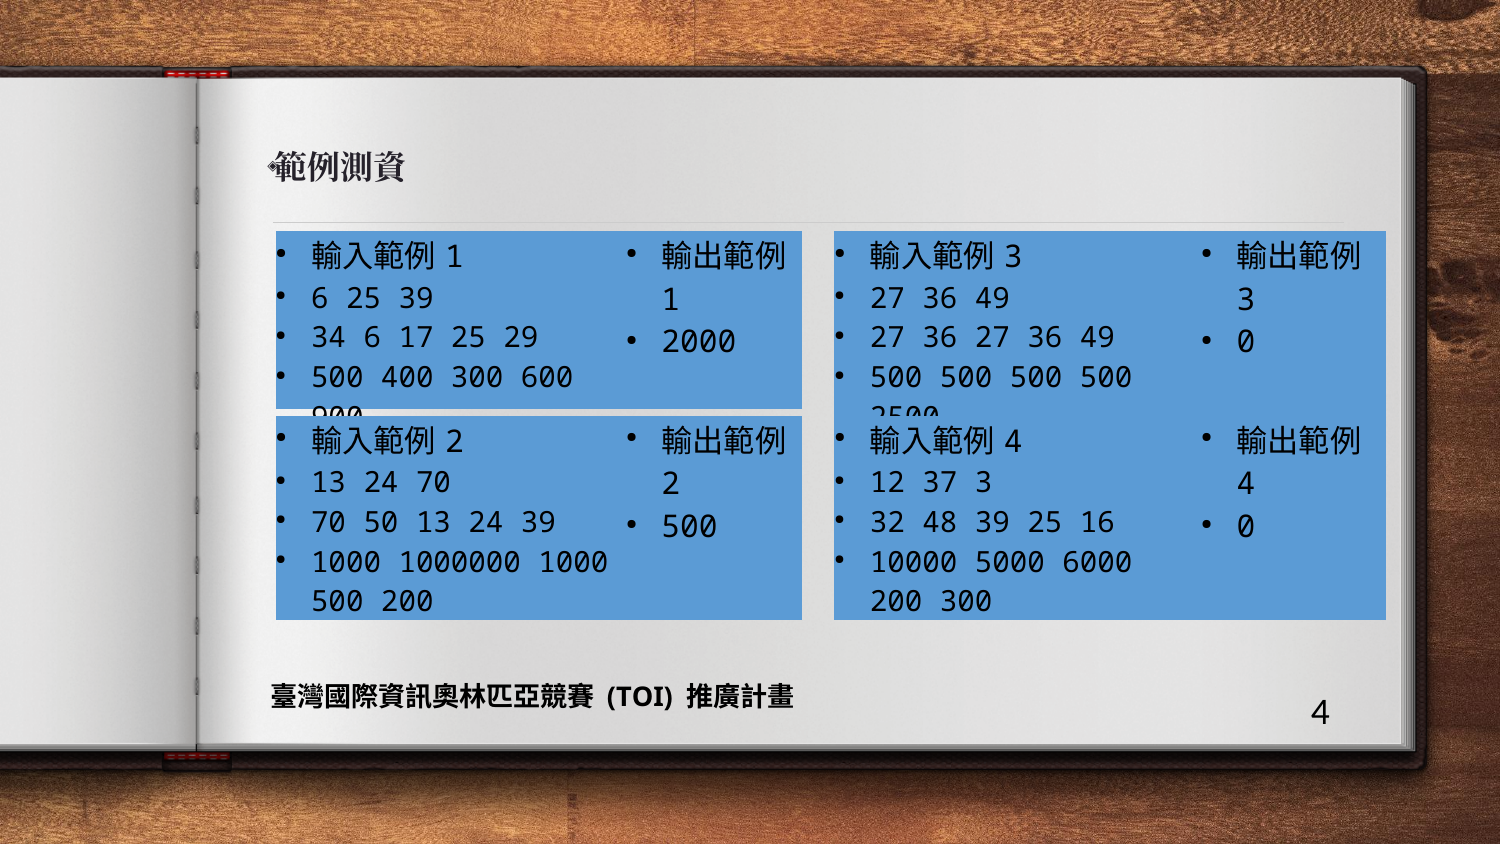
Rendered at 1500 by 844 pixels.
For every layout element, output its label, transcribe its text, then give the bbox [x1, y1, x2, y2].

table_header 輸出範例2 500 [626, 416, 802, 620]
list 範例測資 [252, 126, 1194, 205]
table_header 輸入範例4 12 37 3 32 48 39 25 16 10000 5000 6000 200 300 [834, 416, 1201, 620]
table_header 輸入範例3 27 36 49 27 36 27 36 49 500 500 500 500 2500 [834, 231, 1201, 416]
table_header 輸出範例4 0 [1201, 416, 1386, 620]
table_header 輸入範例2 13 24 70 70 50 13 24 39 1000 1000000 1000 500 200 [276, 416, 626, 620]
table_header 輸出範例3 0 [1201, 231, 1386, 416]
text_box [1295, 672, 1386, 737]
table_header 輸出範例1 2000 [626, 231, 802, 409]
table_header 輸入範例1 6 25 39 34 6 17 25 29 500 400 300 600 900 [276, 231, 626, 409]
